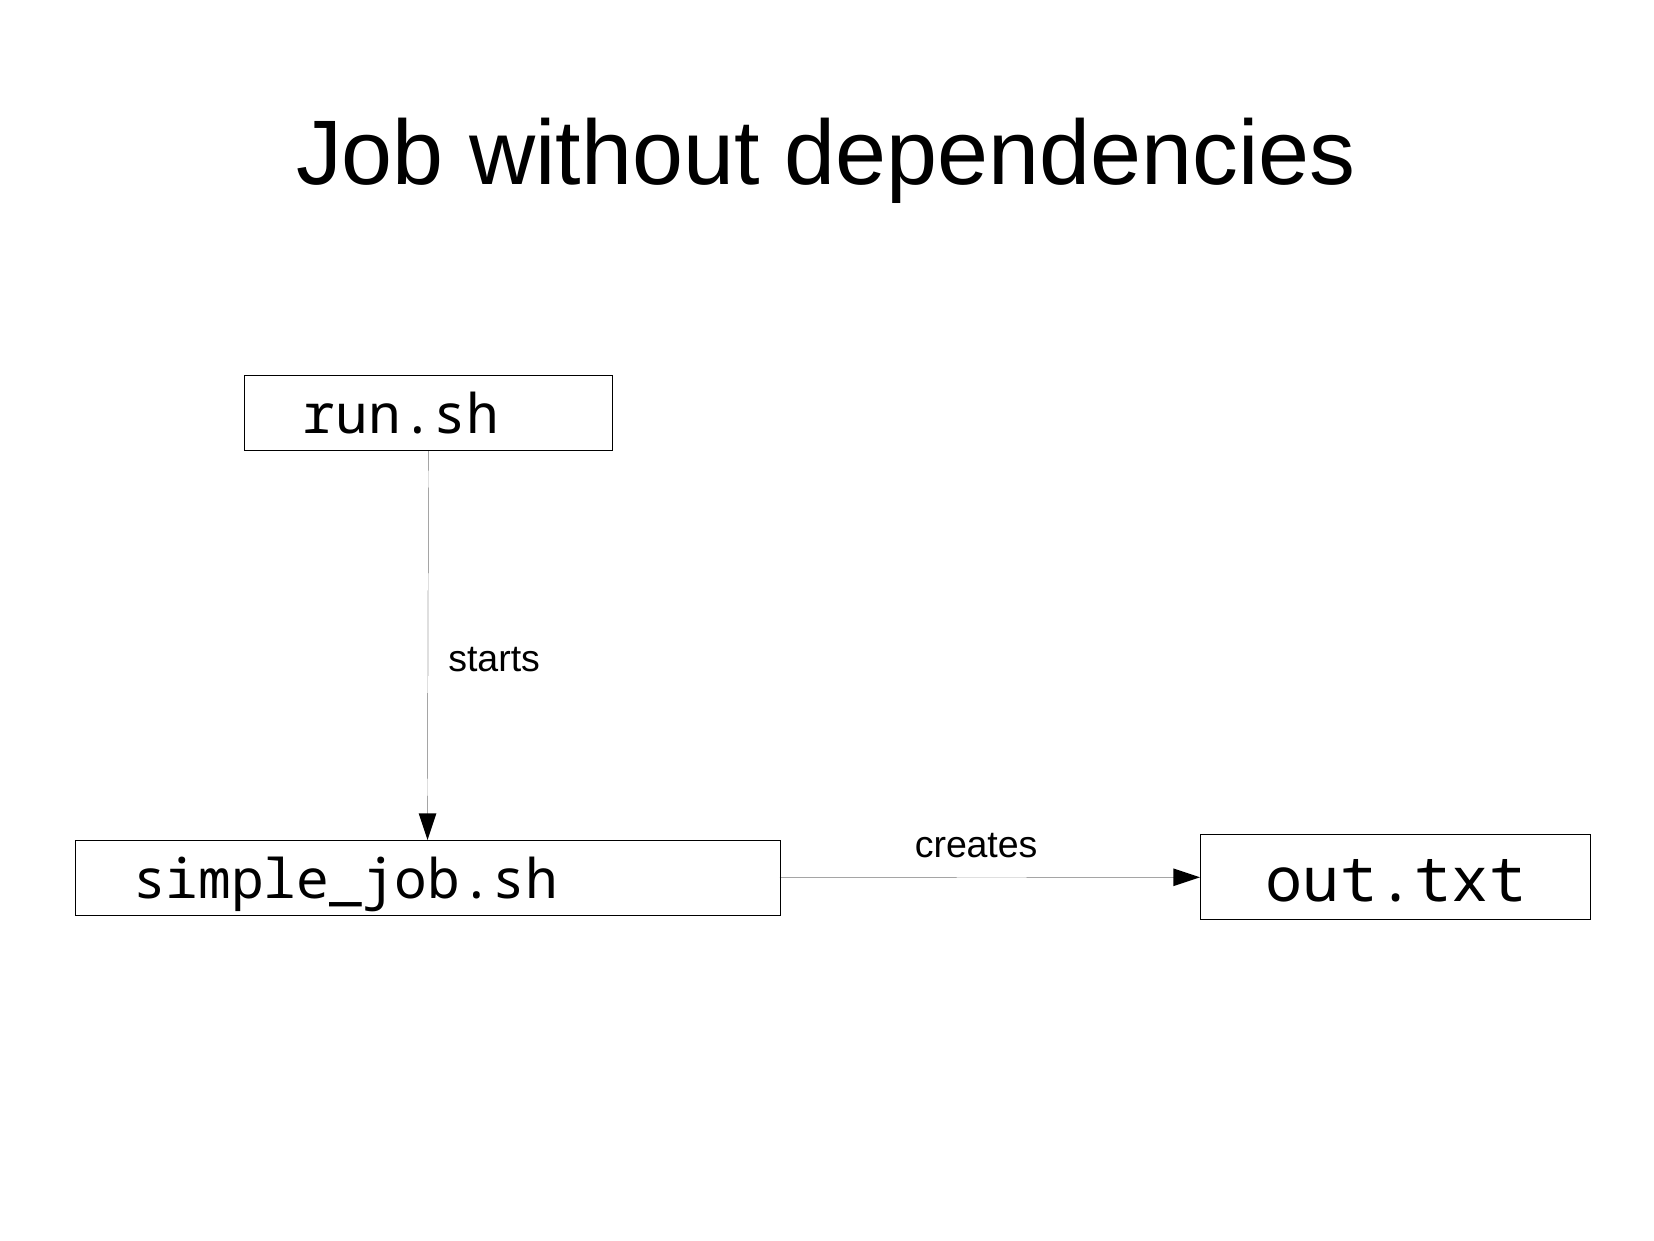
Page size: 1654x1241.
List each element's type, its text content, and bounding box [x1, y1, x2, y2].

text_box starts [433, 630, 556, 687]
list out.txt [1200, 834, 1591, 920]
title Job without dependencies [82, 49, 1571, 257]
list run.sh [244, 375, 613, 451]
list simple_job.sh [75, 840, 781, 916]
text_box creates [900, 815, 1053, 873]
